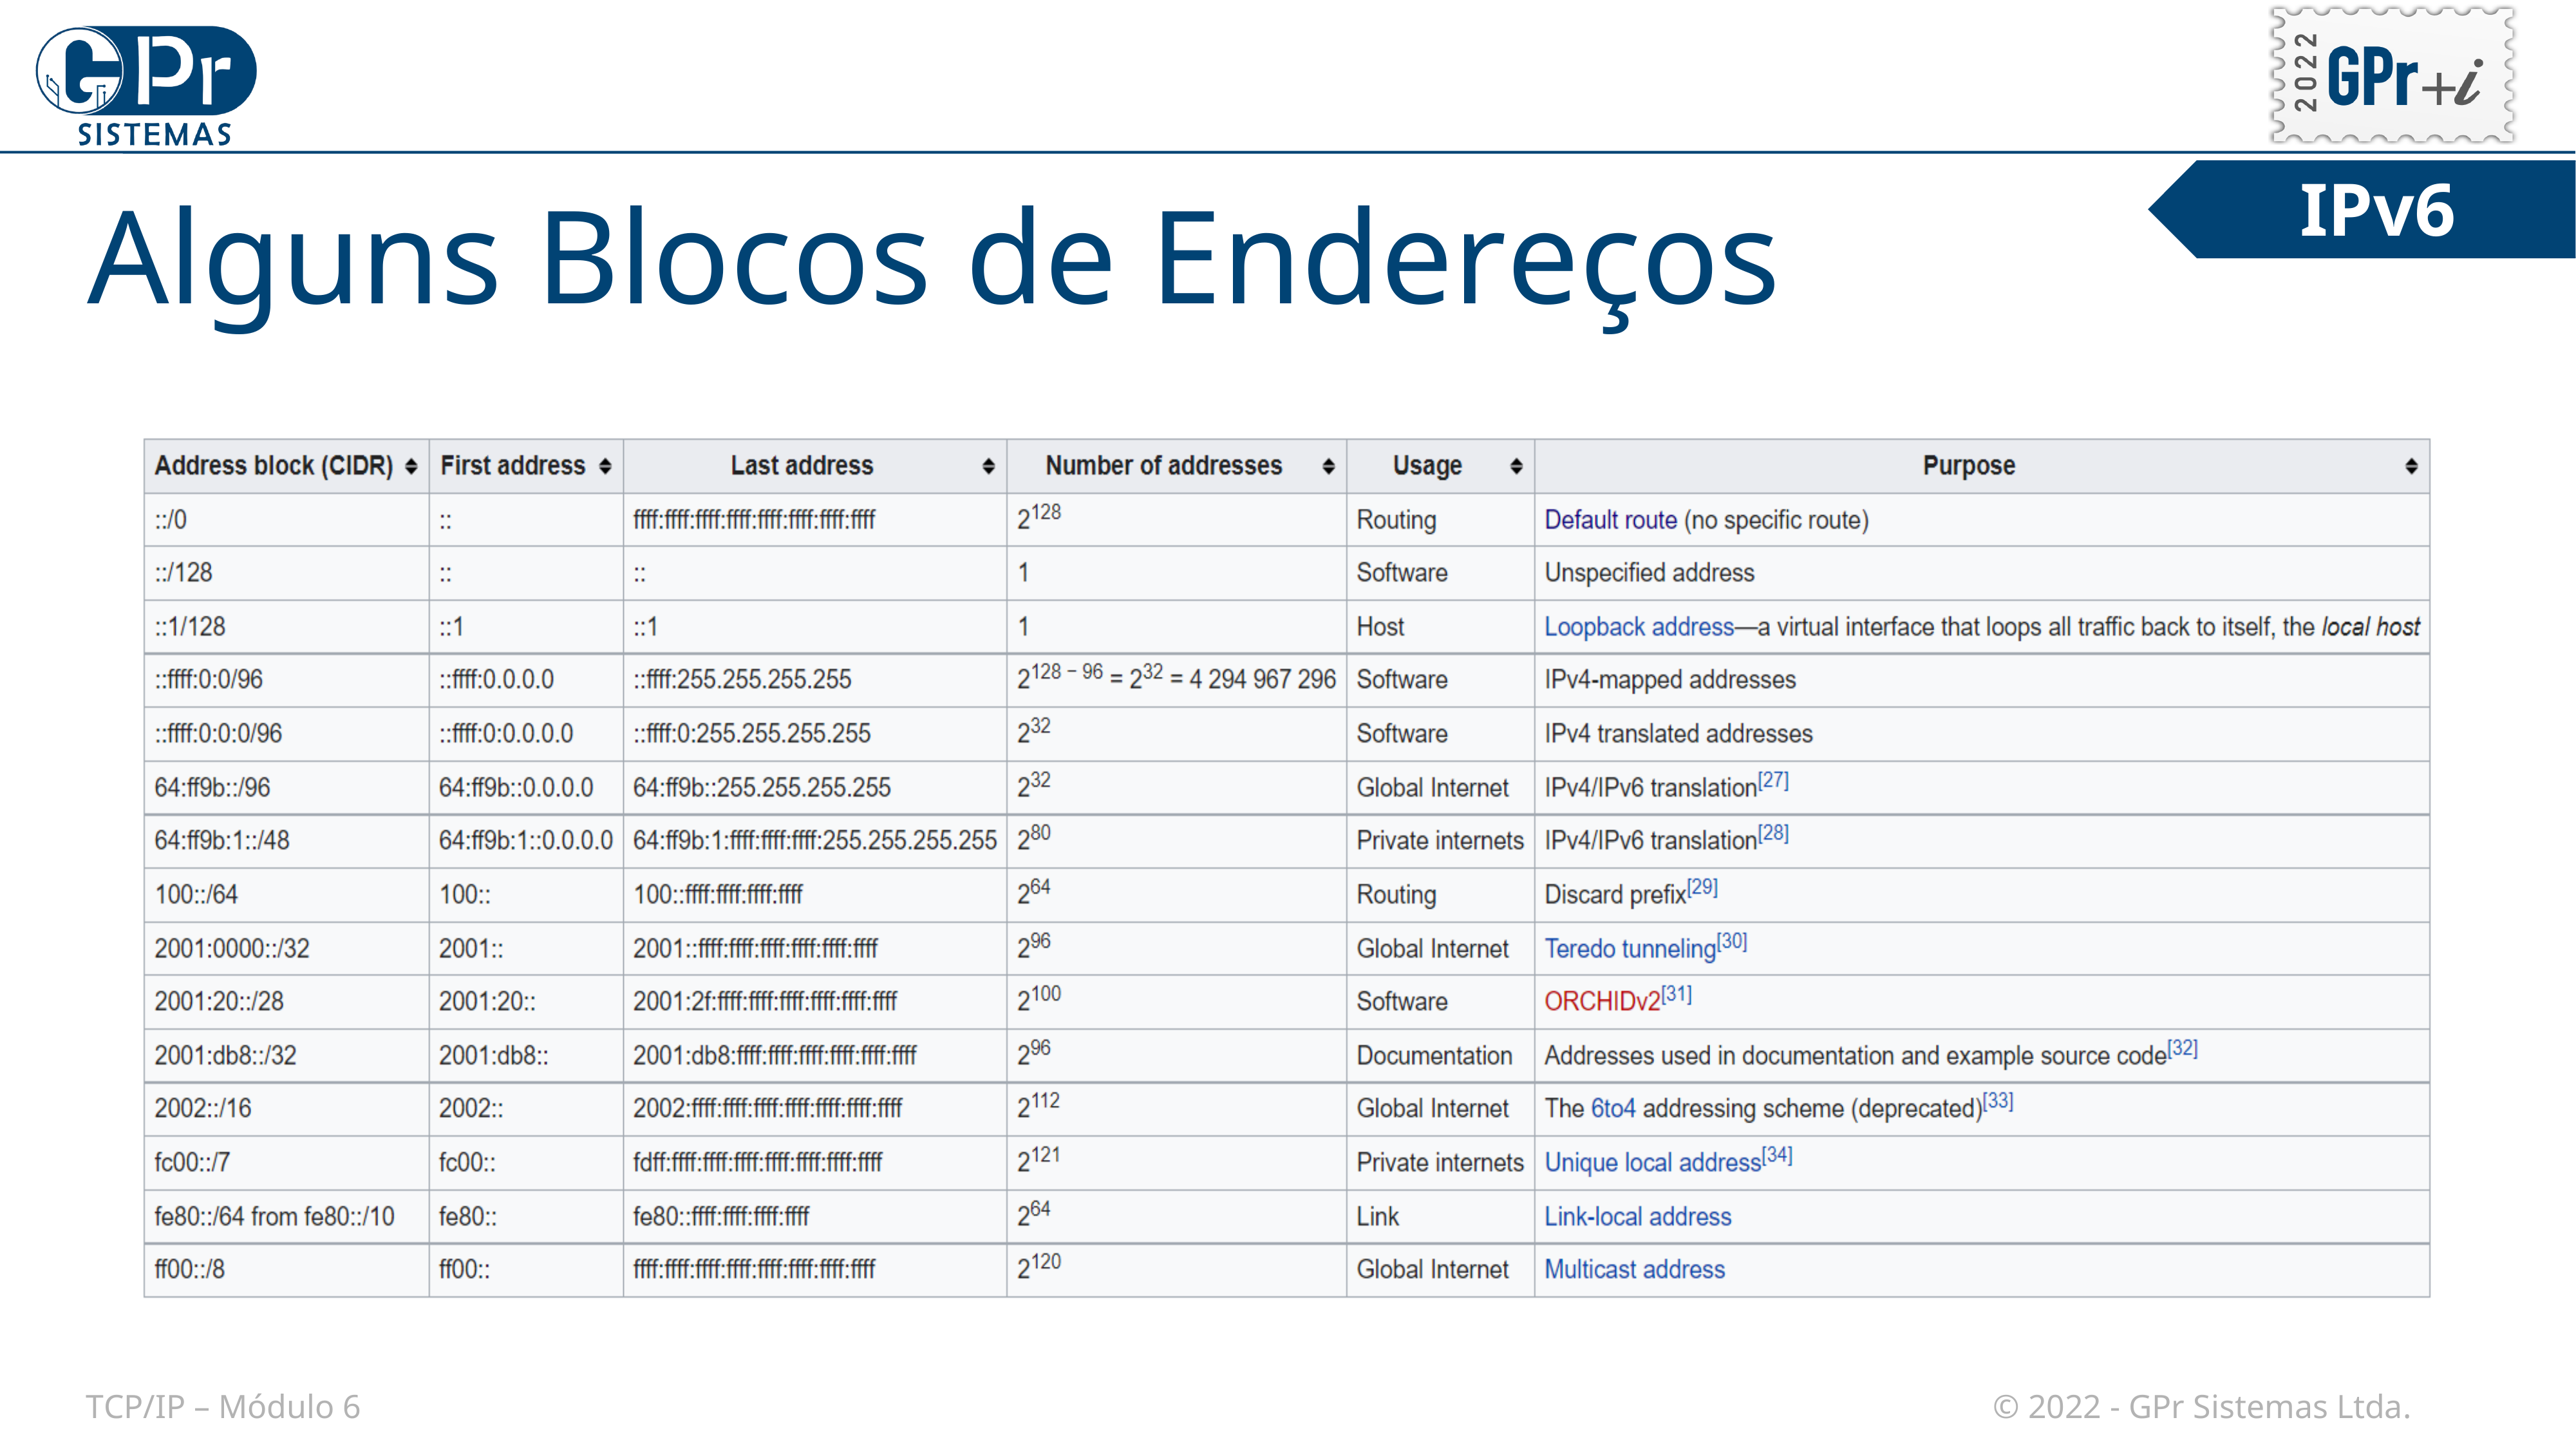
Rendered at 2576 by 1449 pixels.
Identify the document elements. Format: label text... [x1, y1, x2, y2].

text_box [2189, 160, 2219, 169]
picture [135, 435, 2441, 1311]
picture [2268, 4, 2519, 145]
text_box [2496, 160, 2576, 258]
text_box IPv6 [2219, 157, 2537, 256]
list Alguns Blocos de Endereços [81, 169, 2496, 343]
picture [34, 26, 257, 147]
